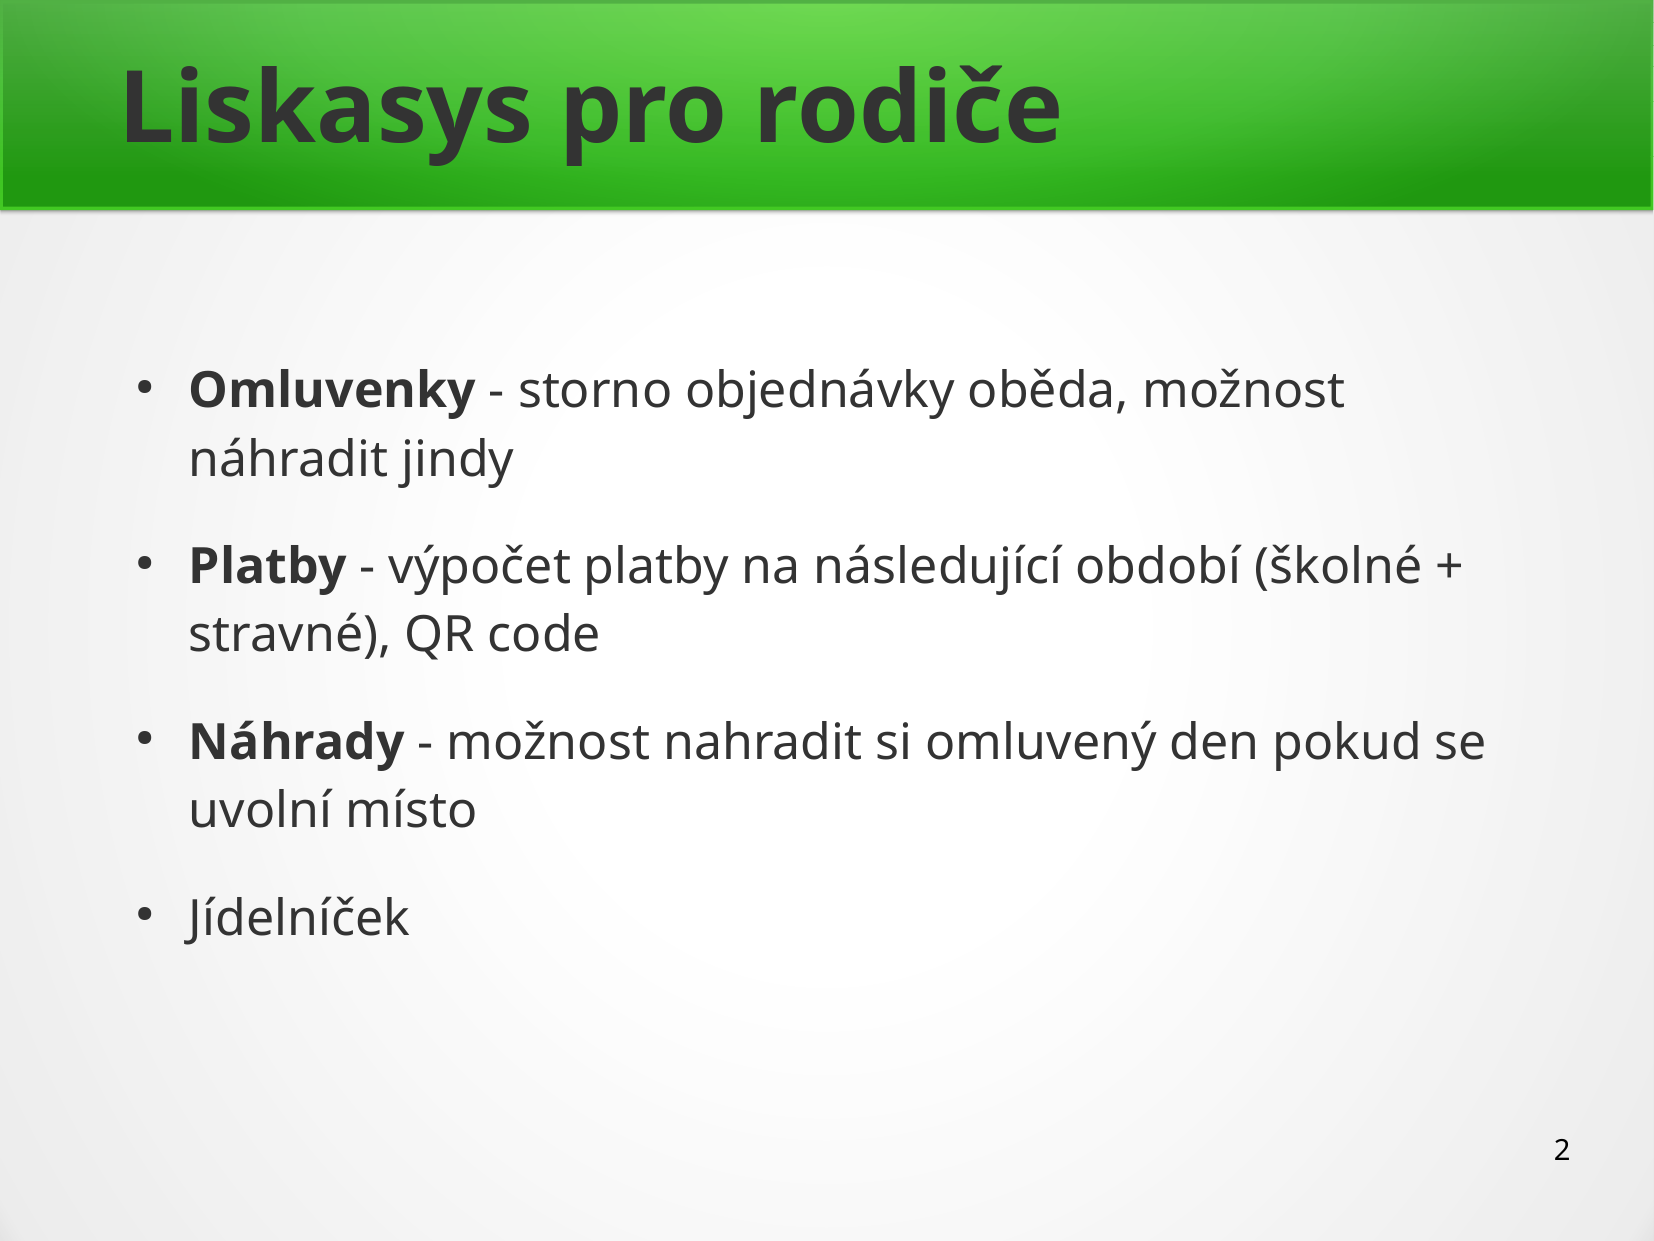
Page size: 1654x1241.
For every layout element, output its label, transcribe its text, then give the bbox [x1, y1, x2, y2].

list Omluvenky - storno objednávky oběda, možnost náhradit jindy Platby - výpočet platby na následující období (školné + stravné), QR code Náhrady - možnost nahradit si omluvený den pokud se uvolní místo Jídelníček [118, 354, 1536, 1074]
title Liskasys pro rodiče [118, 0, 1571, 208]
